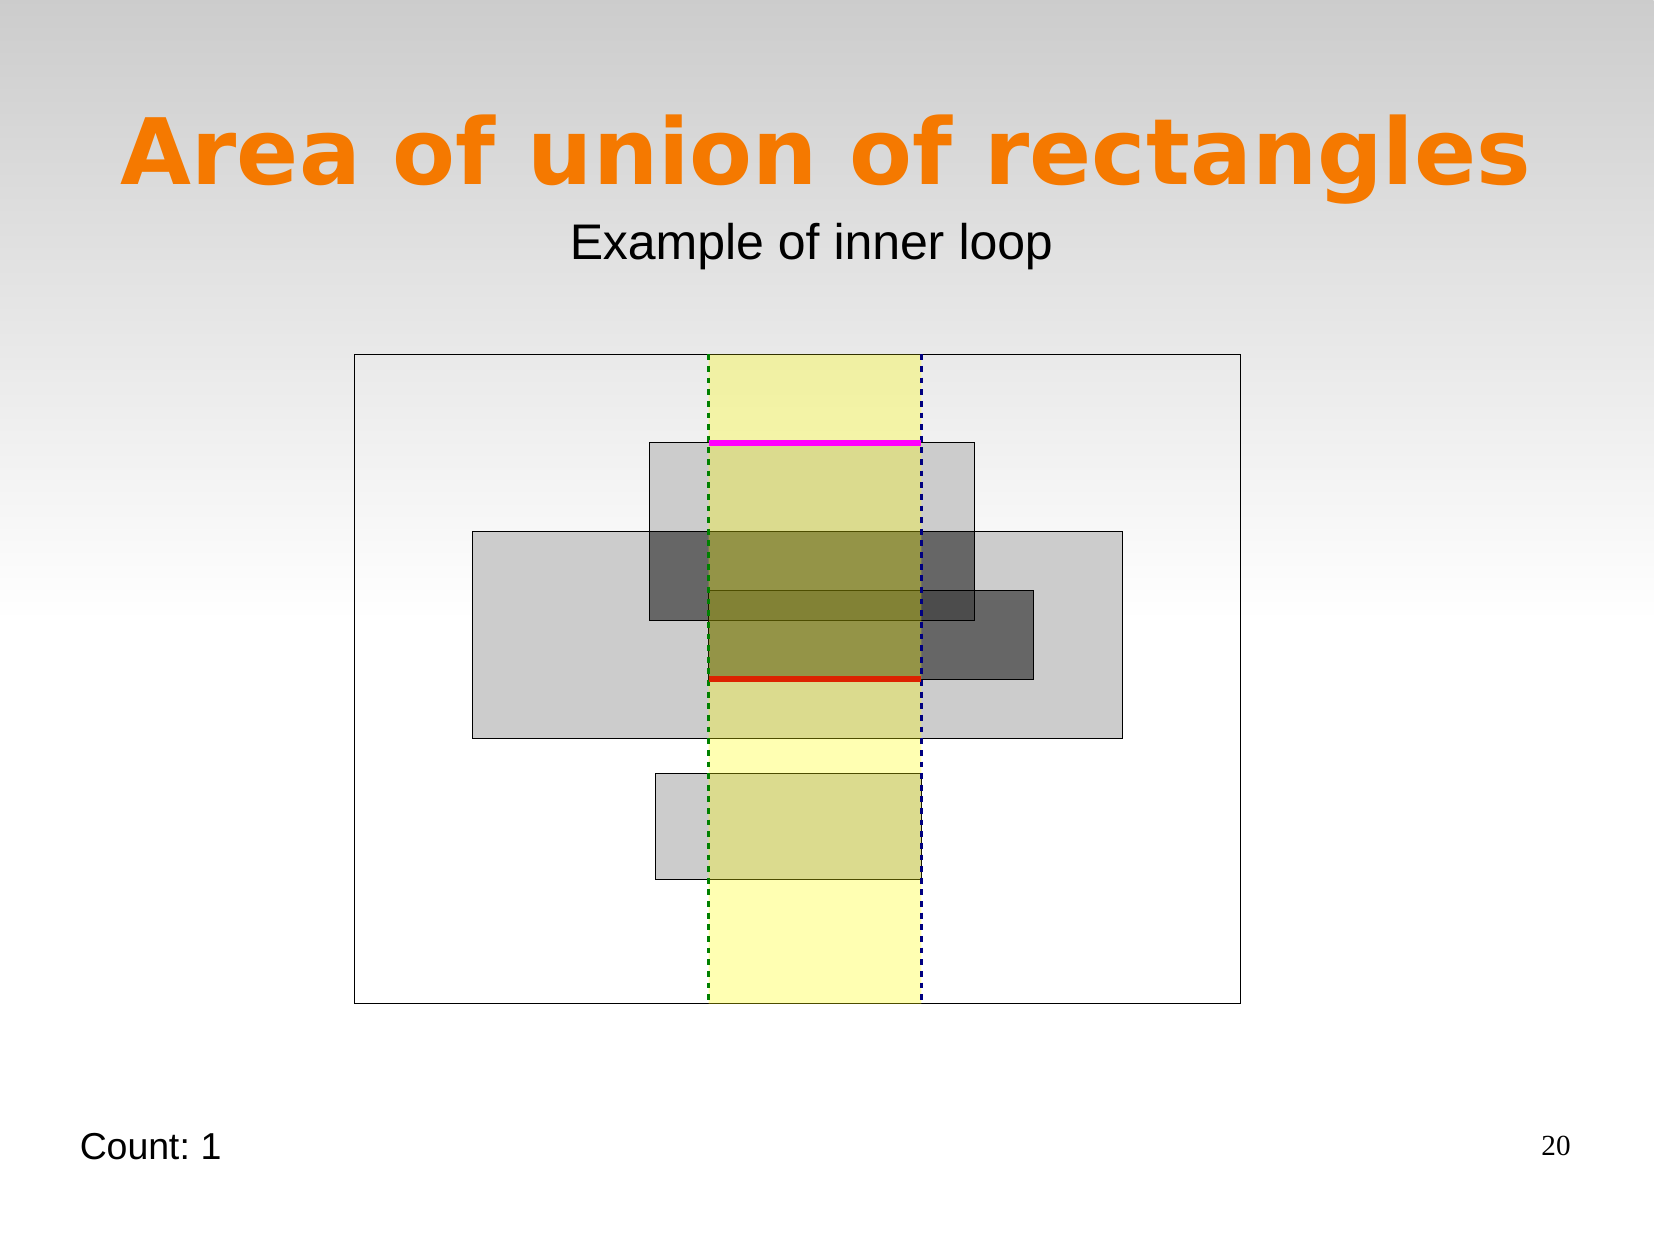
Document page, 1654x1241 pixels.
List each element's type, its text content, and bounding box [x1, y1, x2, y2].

title Area of union of rectangles [82, 49, 1571, 257]
text_box [708, 354, 922, 440]
text_box Count: 1 [64, 1118, 272, 1176]
text_box [472, 442, 1123, 1004]
text_box Example of inner loop [555, 206, 1087, 278]
